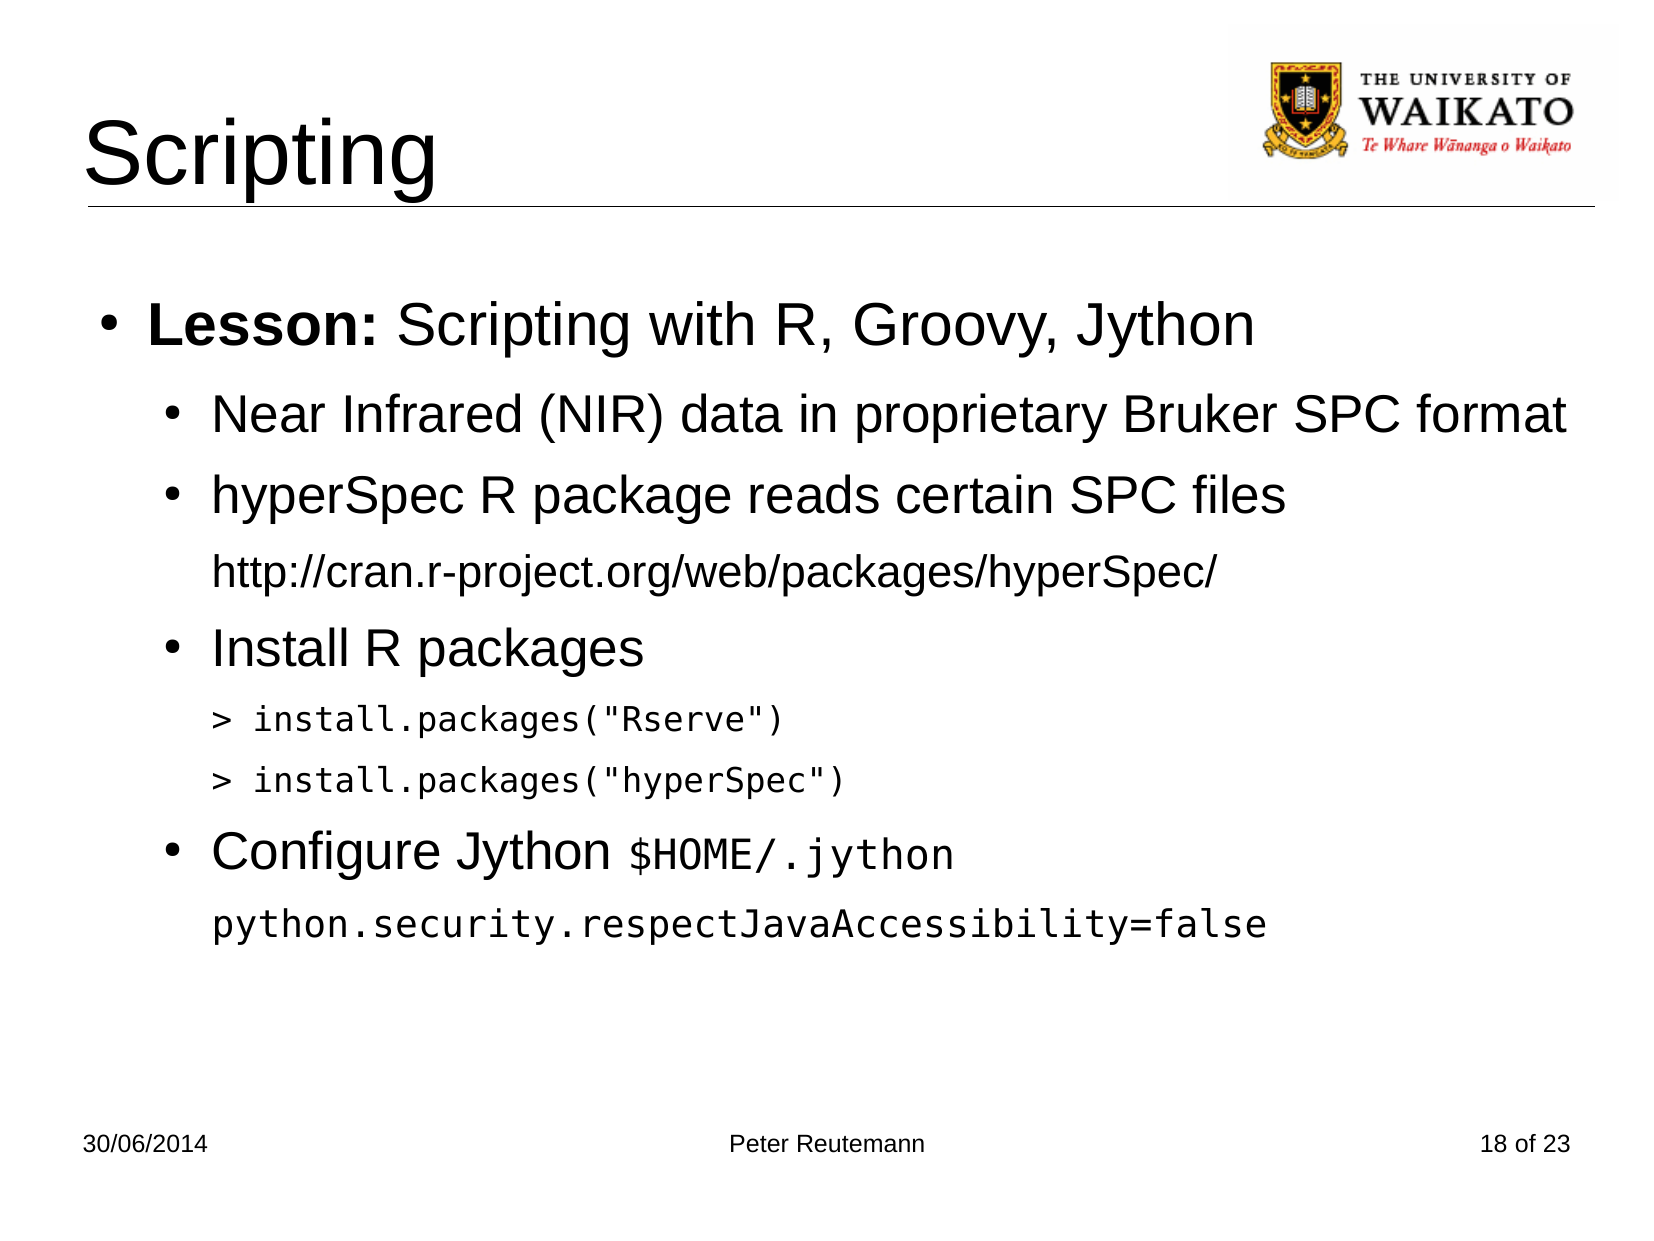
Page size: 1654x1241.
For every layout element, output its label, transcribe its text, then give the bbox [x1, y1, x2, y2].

picture [1228, 24, 1619, 201]
title Scripting [82, 49, 1571, 257]
list Lesson: Scripting with R, Groovy, Jython Near Infrared (NIR) data in proprietary Bruker SPC format hyperSpec R package reads certain SPC files http://cran.r-project.org/web/packages/hyperSpec/ Install R packages > install.packages("Rserve") > install.packages("hyperSpec") Configure Jython $HOME/.jython python.security.respectJavaAccessibility=false [82, 290, 1571, 1010]
